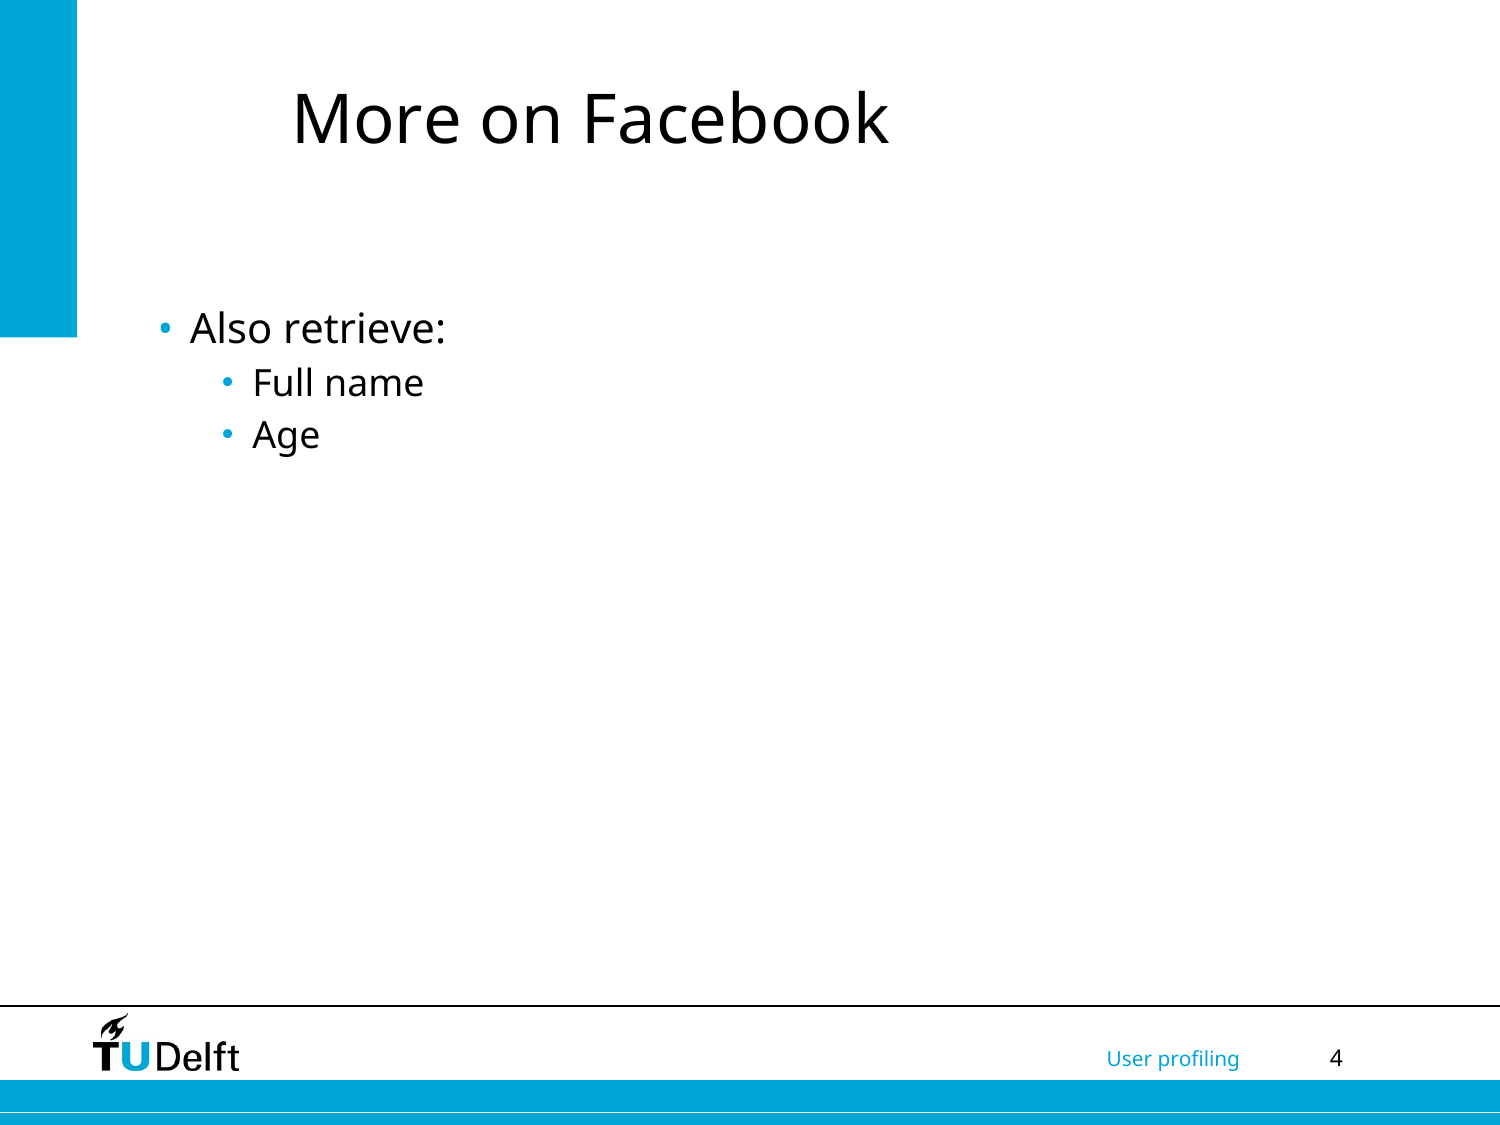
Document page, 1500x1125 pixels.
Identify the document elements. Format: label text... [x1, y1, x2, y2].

list Also retrieve: Full name Age [157, 299, 1329, 876]
title More on Facebook [150, 74, 1326, 280]
picture [93, 1013, 239, 1071]
